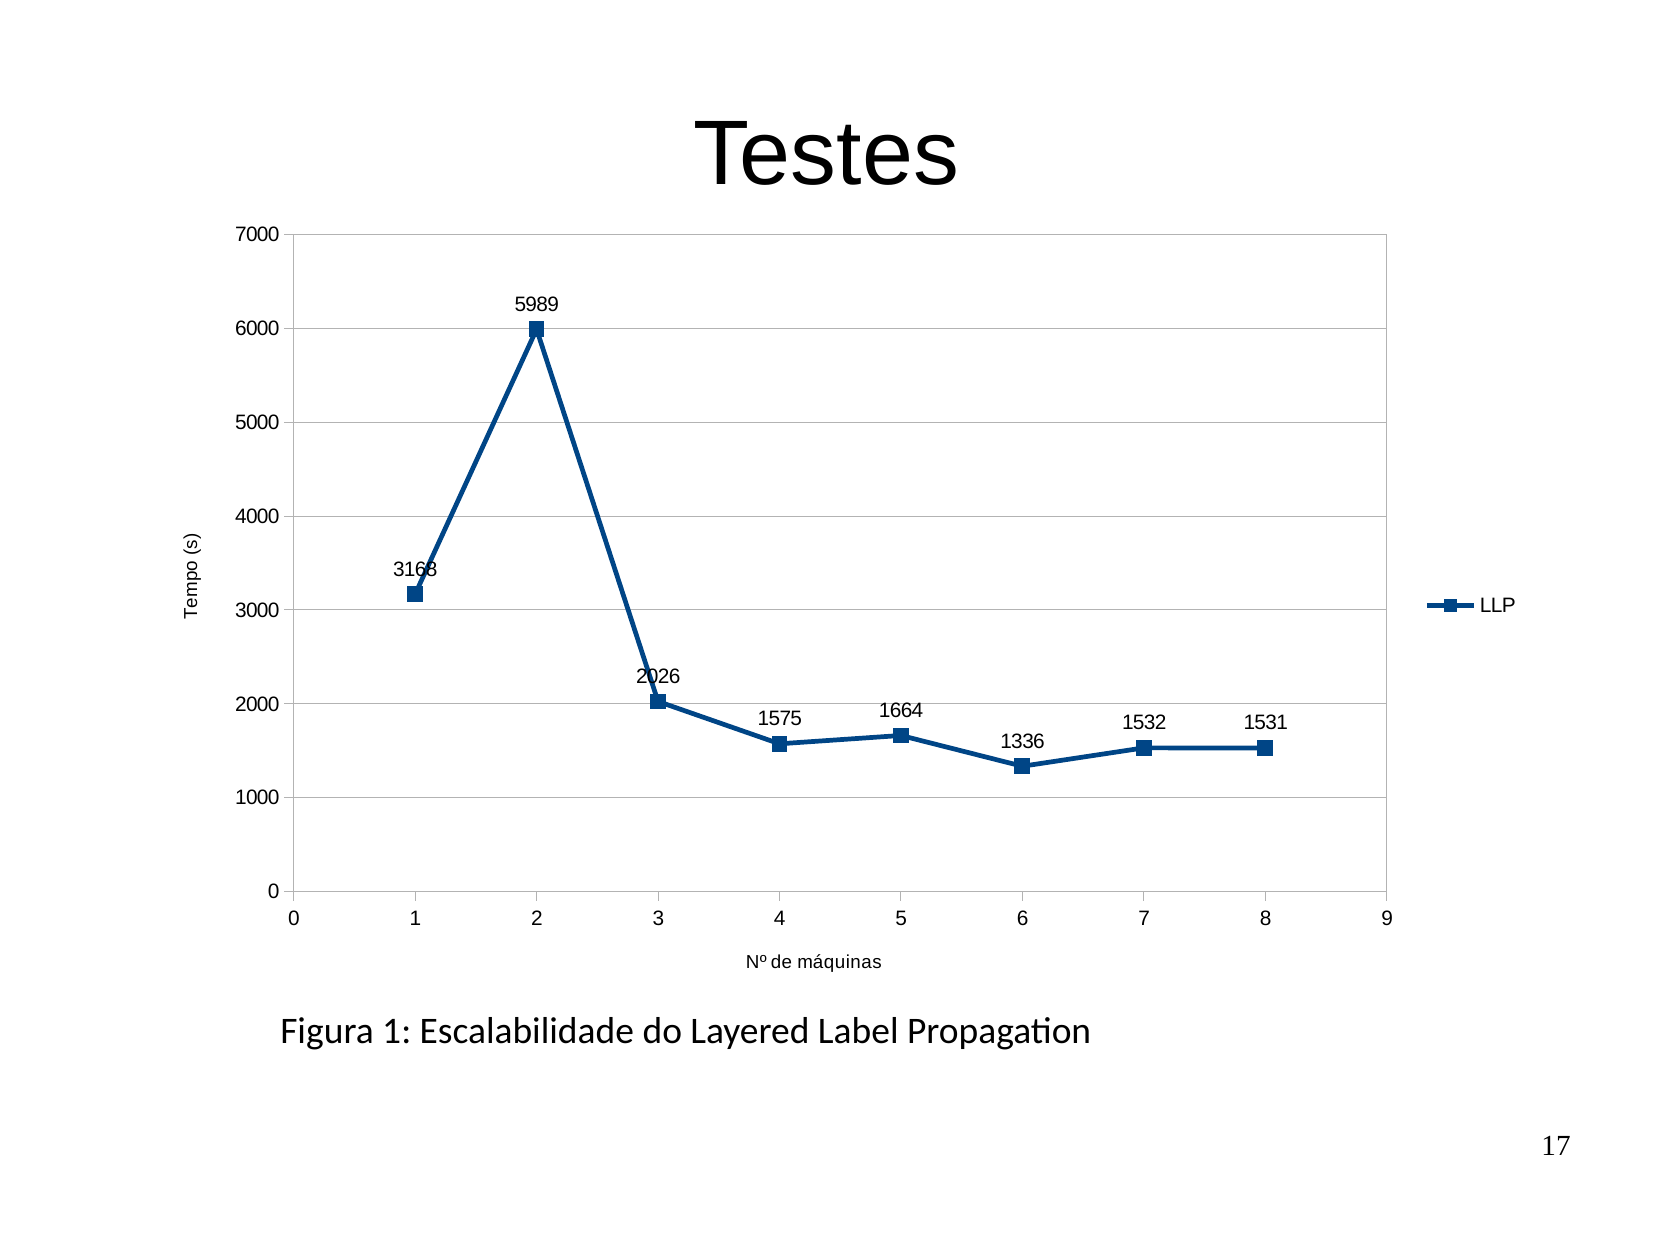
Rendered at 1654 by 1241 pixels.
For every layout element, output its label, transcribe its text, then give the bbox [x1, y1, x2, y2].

text_box Figura 1: Escalabilidade do Layered Label Propagation [265, 998, 1123, 1034]
title Testes [82, 49, 1571, 257]
chart [147, 206, 1536, 1004]
